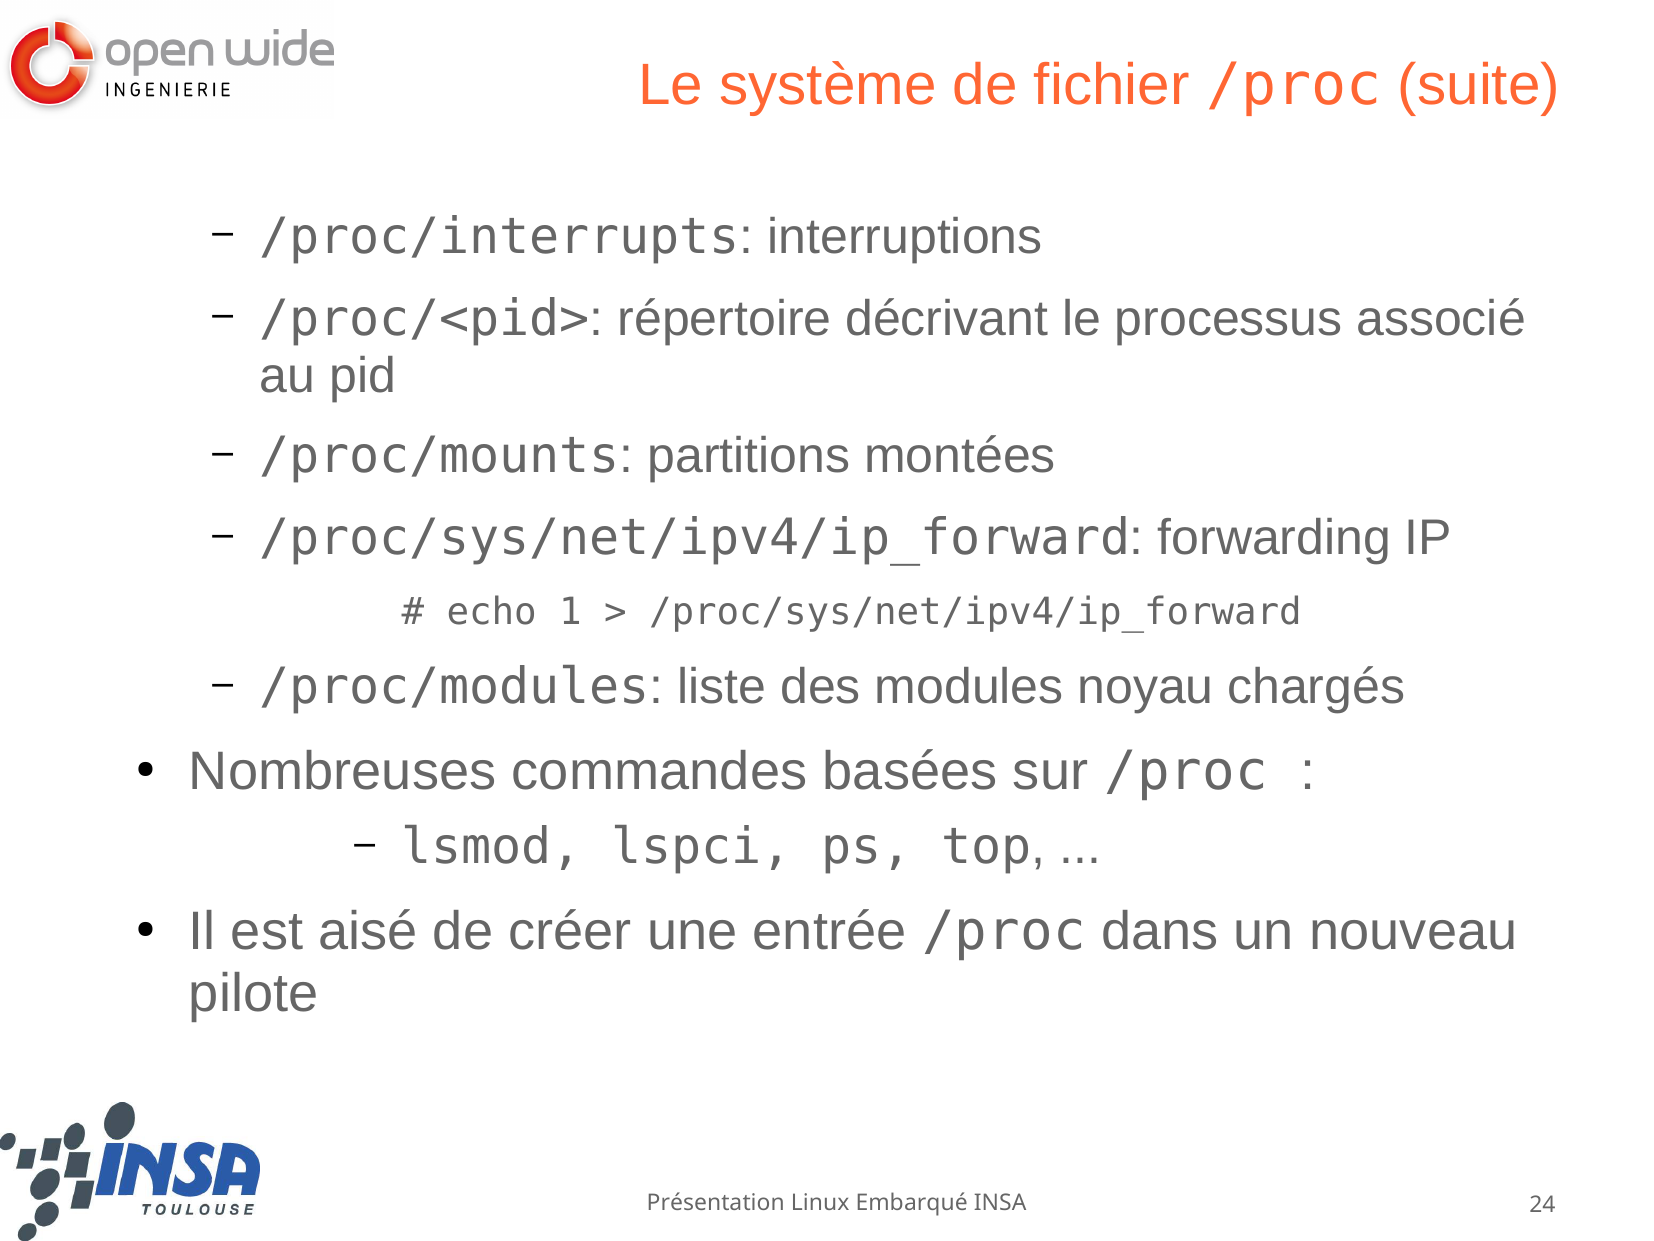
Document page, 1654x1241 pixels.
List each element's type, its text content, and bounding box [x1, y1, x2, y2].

picture [0, 0, 334, 119]
picture [0, 1102, 260, 1241]
title Le système de fichier /proc (suite) [602, 12, 1561, 157]
list /proc/interrupts: interruptions /proc/<pid>: répertoire décrivant le processus associé au pid /proc/mounts: partitions montées /proc/sys/net/ipv4/ip_forward: forwarding IP # echo 1 > /proc/sys/net/ipv4/ip_forward /proc/modules: liste des modules noyau chargés Nombreuses commandes basées sur /proc : lsmod, lspci, ps, top, ... Il est aisé de créer une entrée /proc dans un nouveau pilote [118, 206, 1531, 1078]
